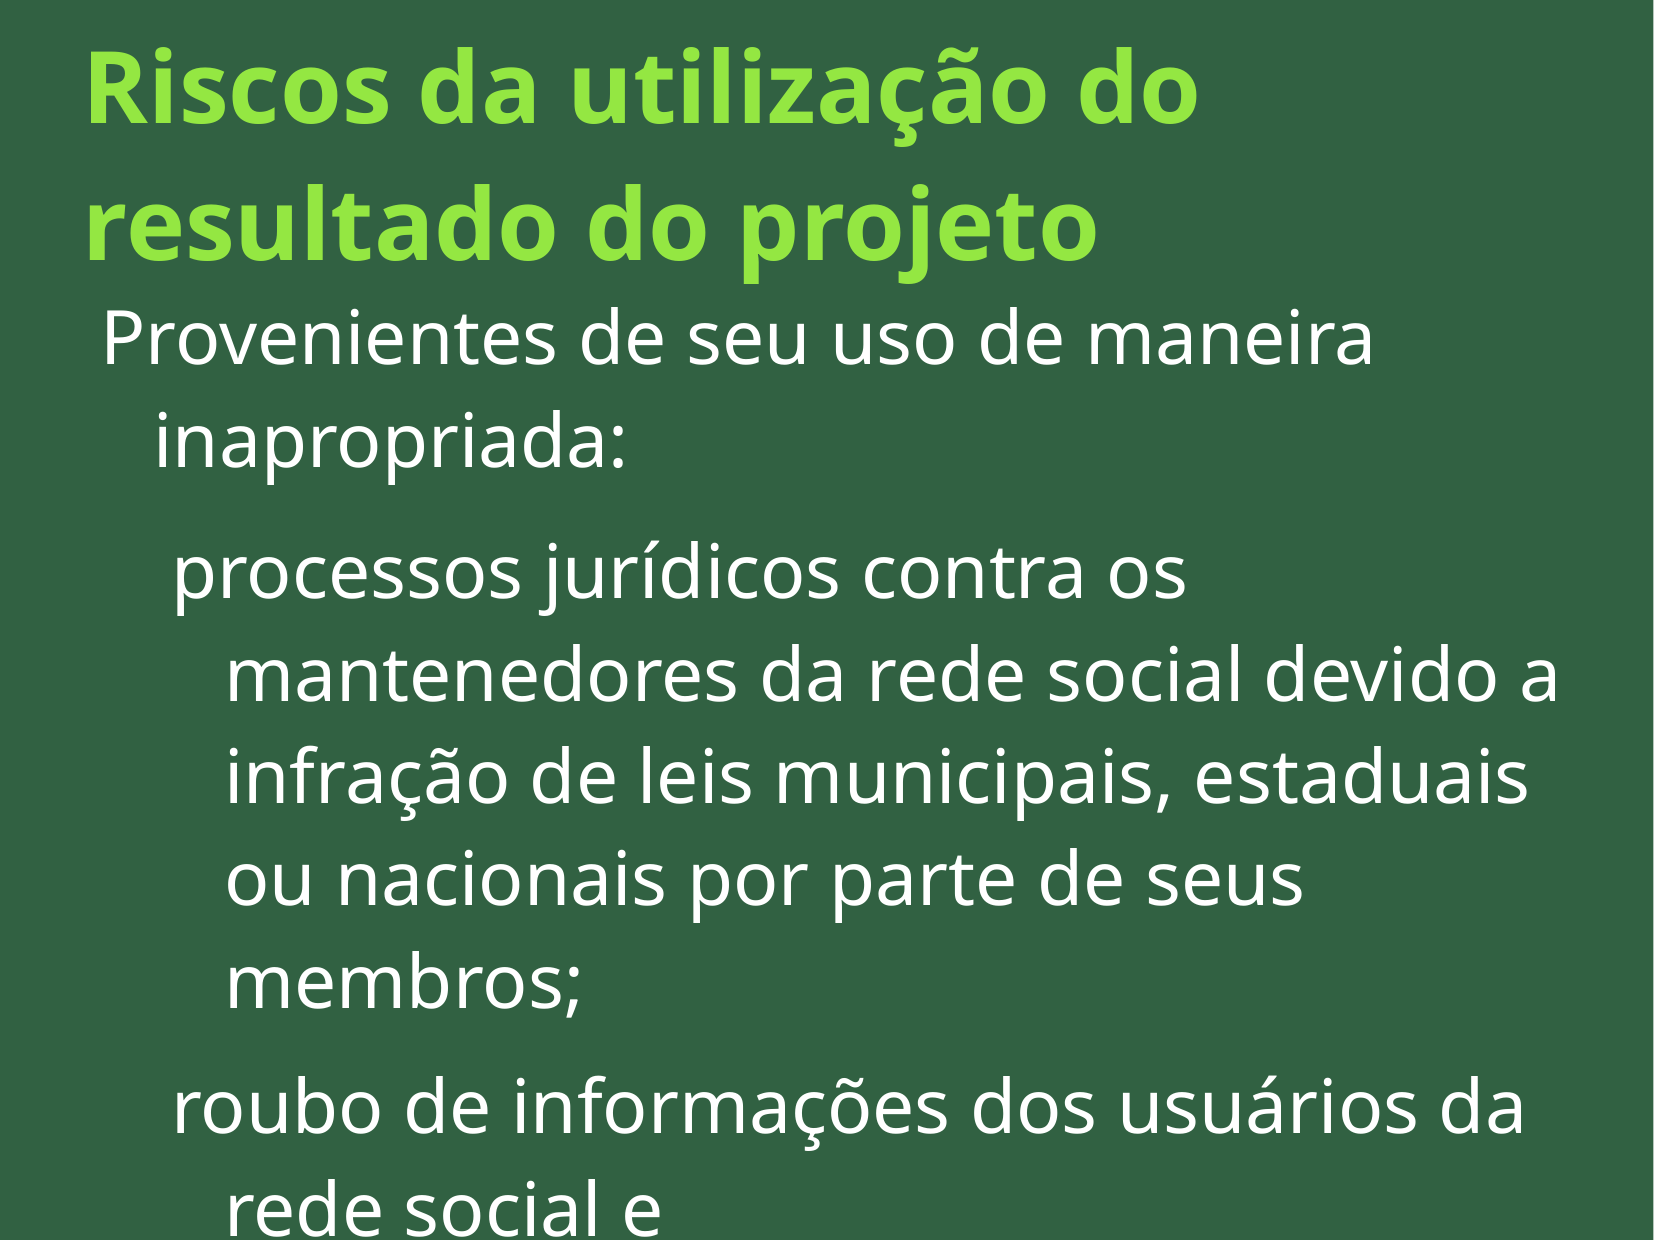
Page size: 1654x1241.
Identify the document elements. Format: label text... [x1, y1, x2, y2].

list Provenientes de seu uso de maneira inapropriada: processos jurídicos contra os mantenedores da rede social devido a infração de leis municipais, estaduais ou nacionais por parte de seus membros; roubo de informações dos usuários da rede social e perda de dados proveniente de falha no servidor ou por invasão de vírus. [82, 284, 1571, 1232]
title Riscos da utilização do resultado do projeto [82, 36, 1571, 269]
